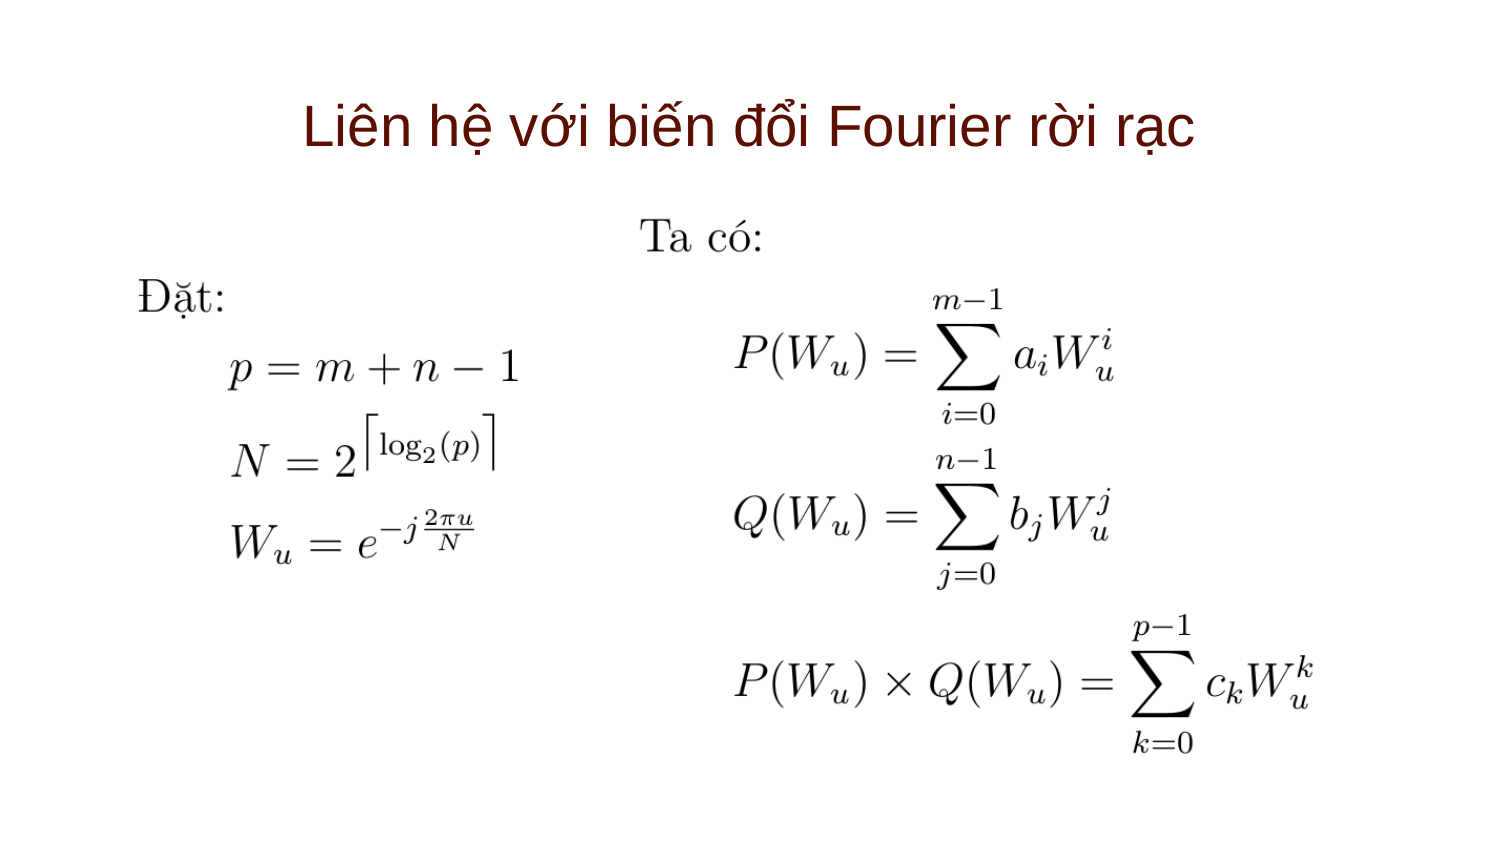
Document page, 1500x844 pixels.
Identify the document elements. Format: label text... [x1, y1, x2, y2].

picture [116, 202, 1425, 778]
title Liên hệ với biến đổi Fourier rời rạc [51, 72, 1449, 167]
